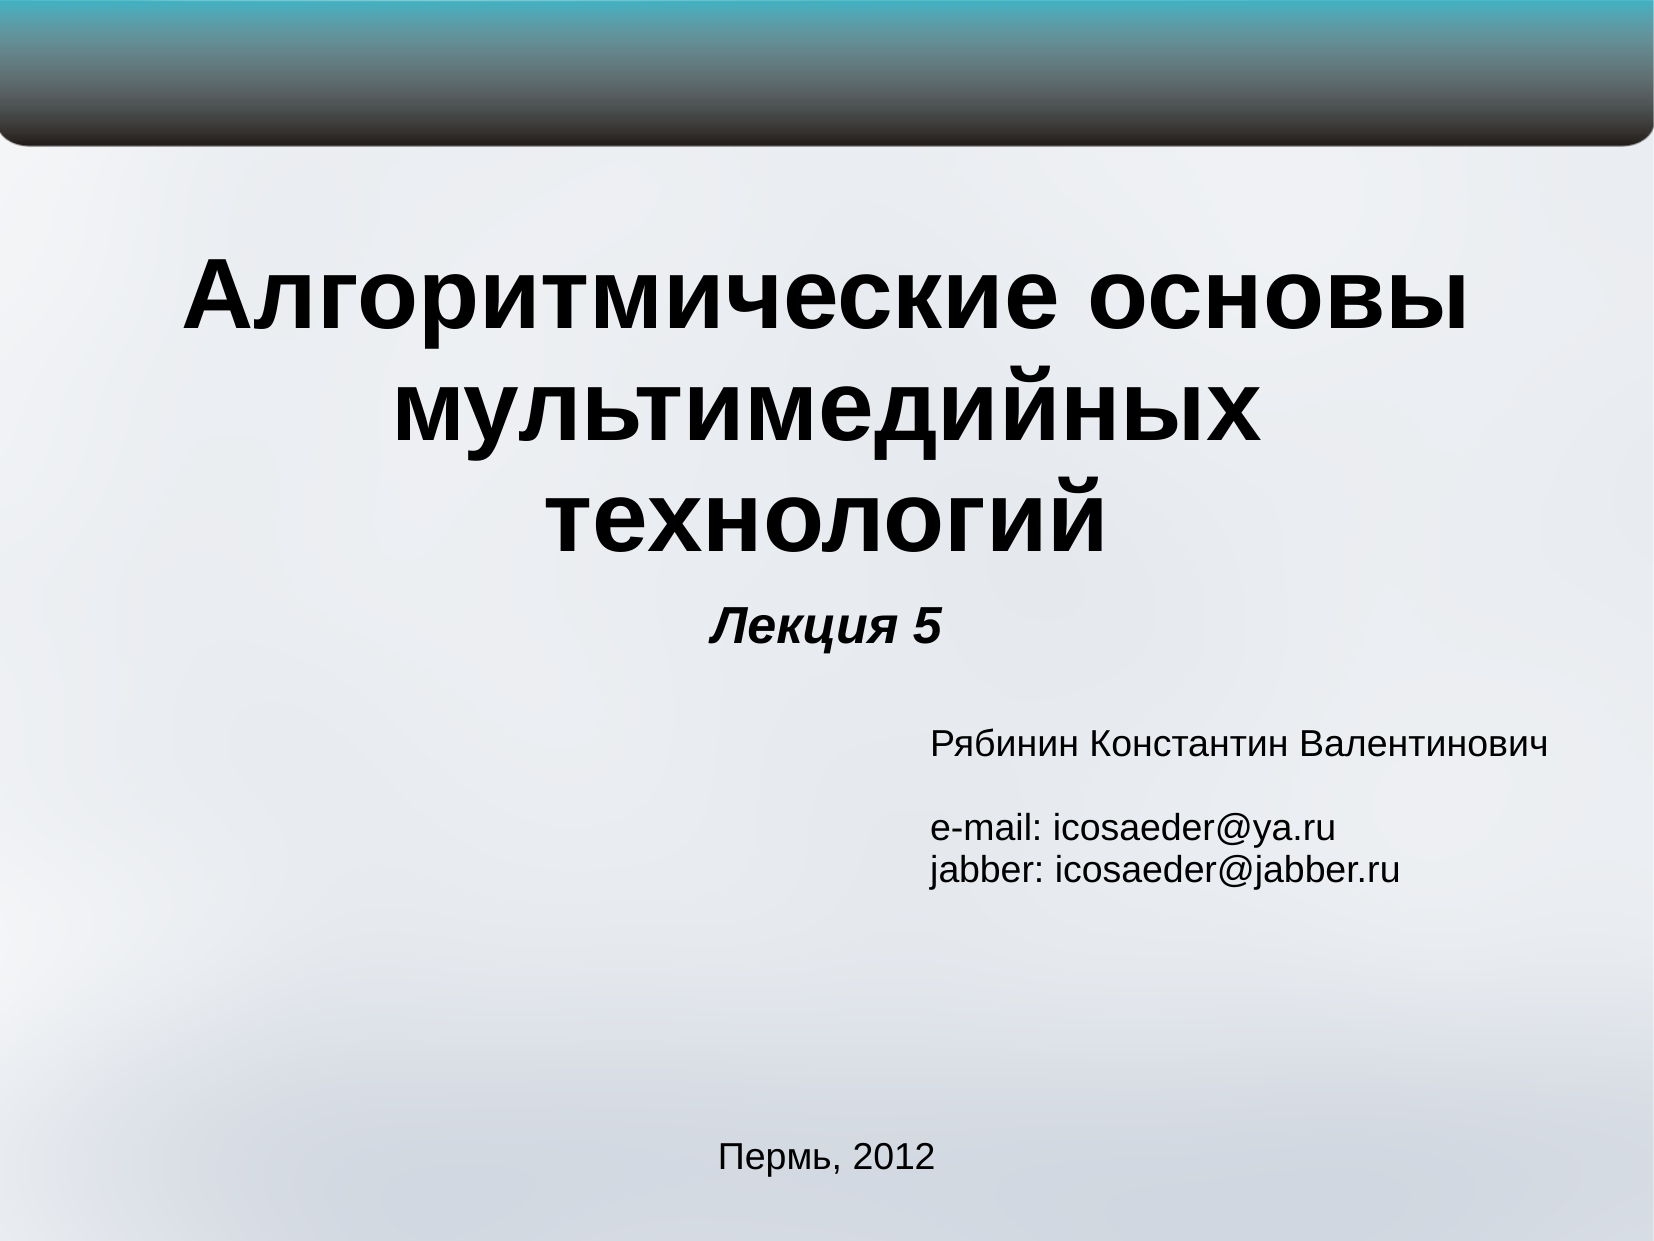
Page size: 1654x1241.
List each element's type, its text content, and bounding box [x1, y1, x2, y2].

text_box Пермь, 2012 [590, 1128, 1063, 1185]
text_box Рябинин Константин Валентинович e-mail: icosaeder@ya.ru jabber: icosaeder@jabber.ru [915, 714, 1595, 898]
text_box Алгоритмические основы мультимедийных технологий Лекция 5 [147, 230, 1506, 662]
picture [0, 0, 1654, 1241]
